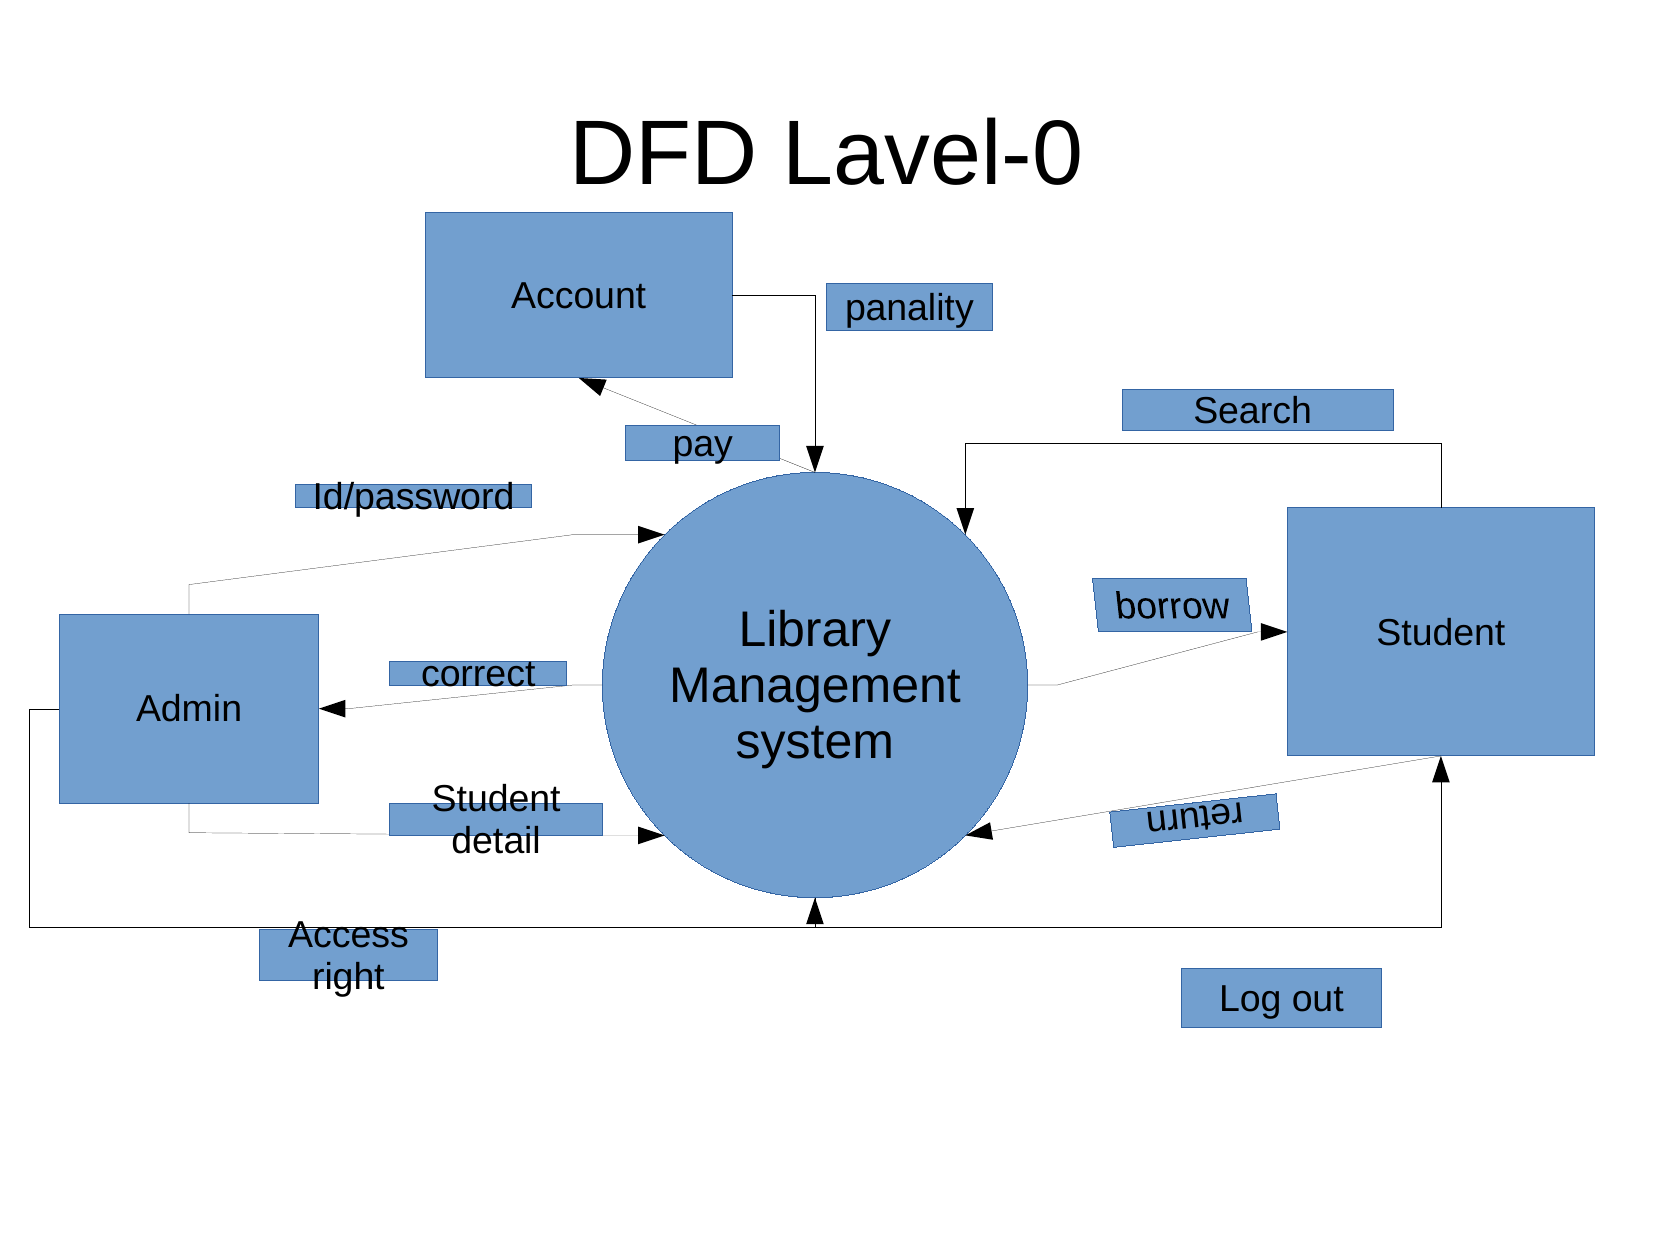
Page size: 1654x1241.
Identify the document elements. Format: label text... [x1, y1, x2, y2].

text_box Search [1122, 389, 1394, 431]
text_box Log out [1181, 968, 1382, 1028]
text_box Id/password [511, 484, 532, 508]
text_box Id/password [346, 484, 508, 508]
text_box borrow [1092, 578, 1252, 632]
text_box correct [444, 668, 455, 684]
text_box Id/password [319, 484, 337, 508]
text_box Student [1287, 507, 1595, 756]
text_box Account [425, 212, 733, 378]
text_box Access right [259, 929, 438, 981]
title DFD Lavel-0 [82, 49, 1571, 257]
text_box pay [625, 425, 780, 461]
text_box Library Management system [602, 472, 1028, 898]
text_box return [1109, 793, 1280, 848]
text_box Admin [59, 614, 319, 804]
text_box correct [389, 661, 567, 686]
text_box Id/password [340, 484, 350, 508]
text_box Id/password [295, 484, 315, 508]
text_box Student detail [389, 803, 603, 836]
text_box pay [678, 438, 688, 454]
text_box panality [826, 283, 993, 331]
